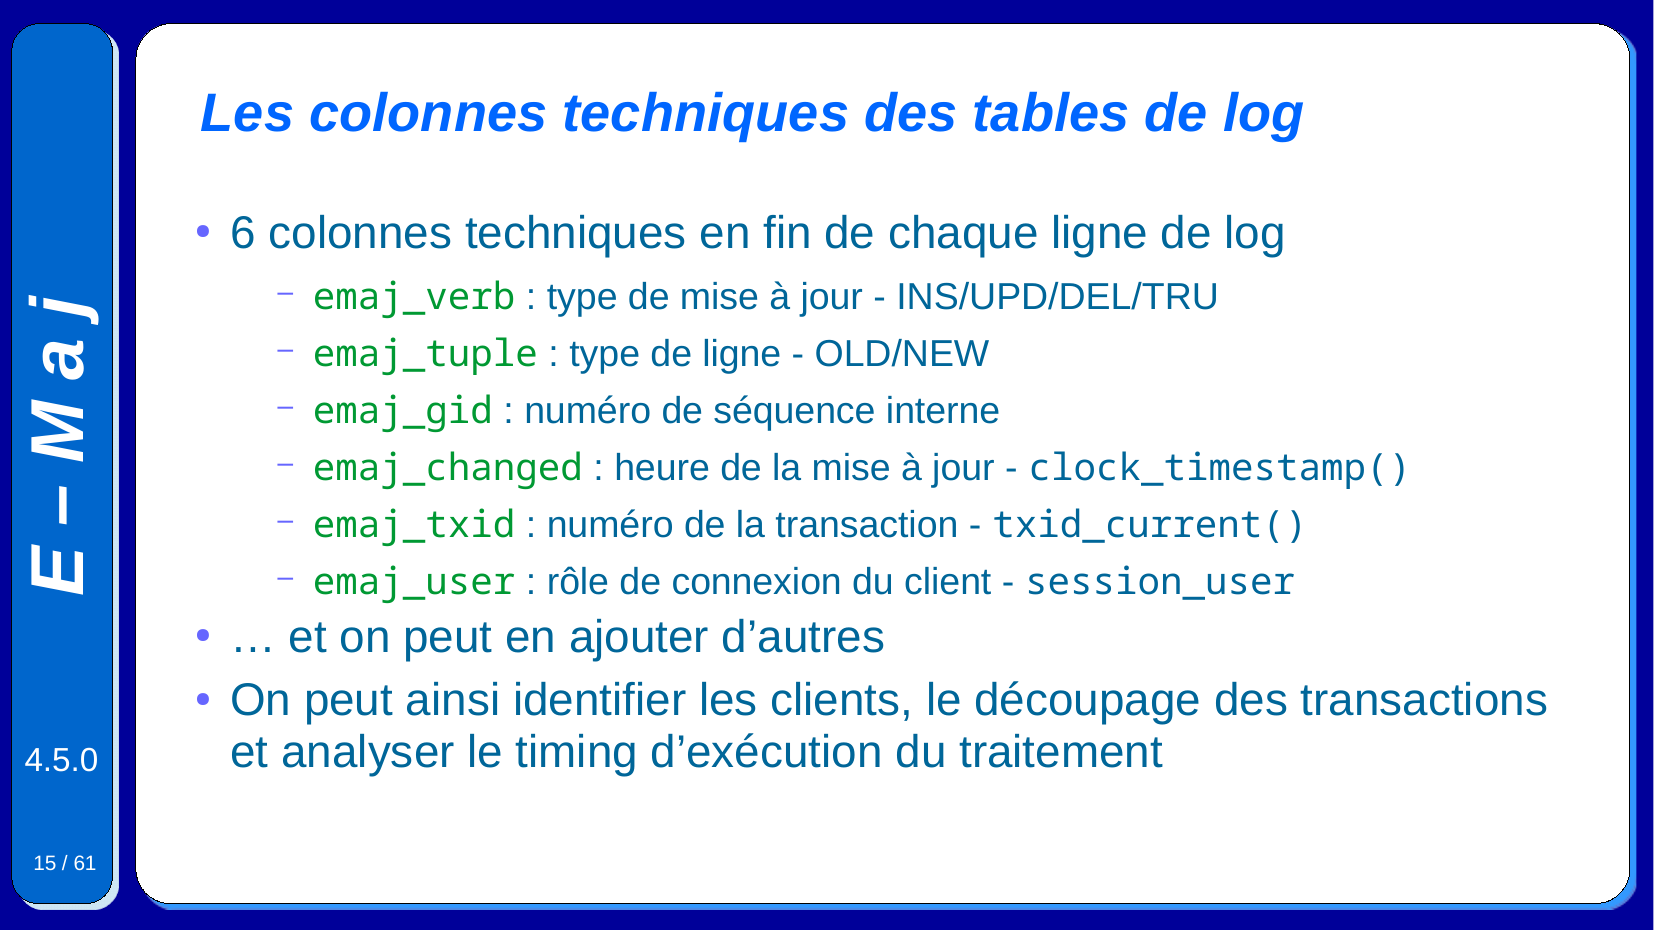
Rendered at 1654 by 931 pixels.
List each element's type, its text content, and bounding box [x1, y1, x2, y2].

list 6 colonnes techniques en fin de chaque ligne de log emaj_verb : type de mise à jour - INS/UPD/DEL/TRU emaj_tuple : type de ligne - OLD/NEW emaj_gid : numéro de séquence interne emaj_changed : heure de la mise à jour - clock_timestamp() emaj_txid : numéro de la transaction - txid_current() emaj_user : rôle de connexion du client - session_user … et on peut en ajouter d’autres On peut ainsi identifier les clients, le découpage des transactions et analyser le timing d’exécution du traitement [177, 206, 1587, 846]
title Les colonnes techniques des tables de log [200, 34, 1575, 191]
